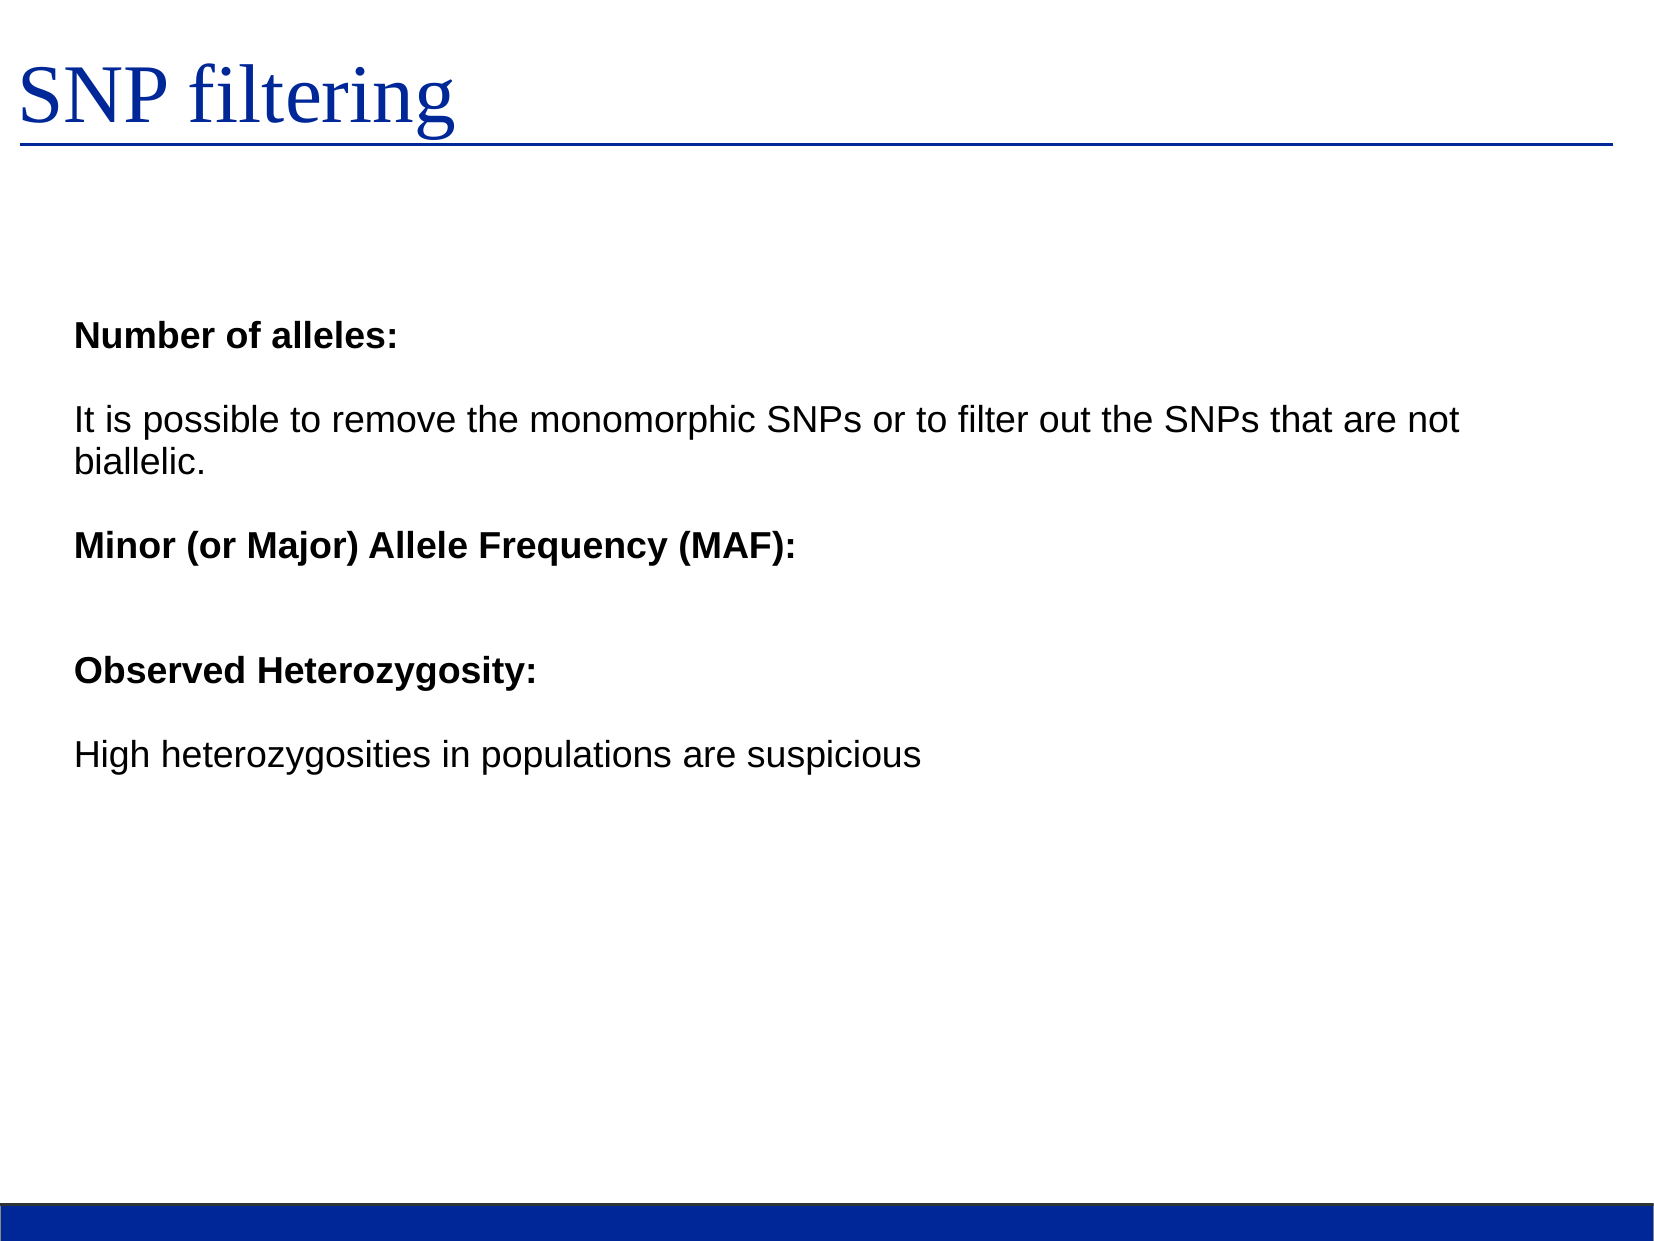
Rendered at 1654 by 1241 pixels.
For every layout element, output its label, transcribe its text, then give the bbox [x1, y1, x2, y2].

text_box Number of alleles: It is possible to remove the monomorphic SNPs or to filter out the SNPs that are not biallelic. Minor (or Major) Allele Frequency (MAF): Observed Heterozygosity: High heterozygosities in populations are suspicious [59, 306, 1548, 1078]
title SNP filtering [17, 0, 1589, 198]
